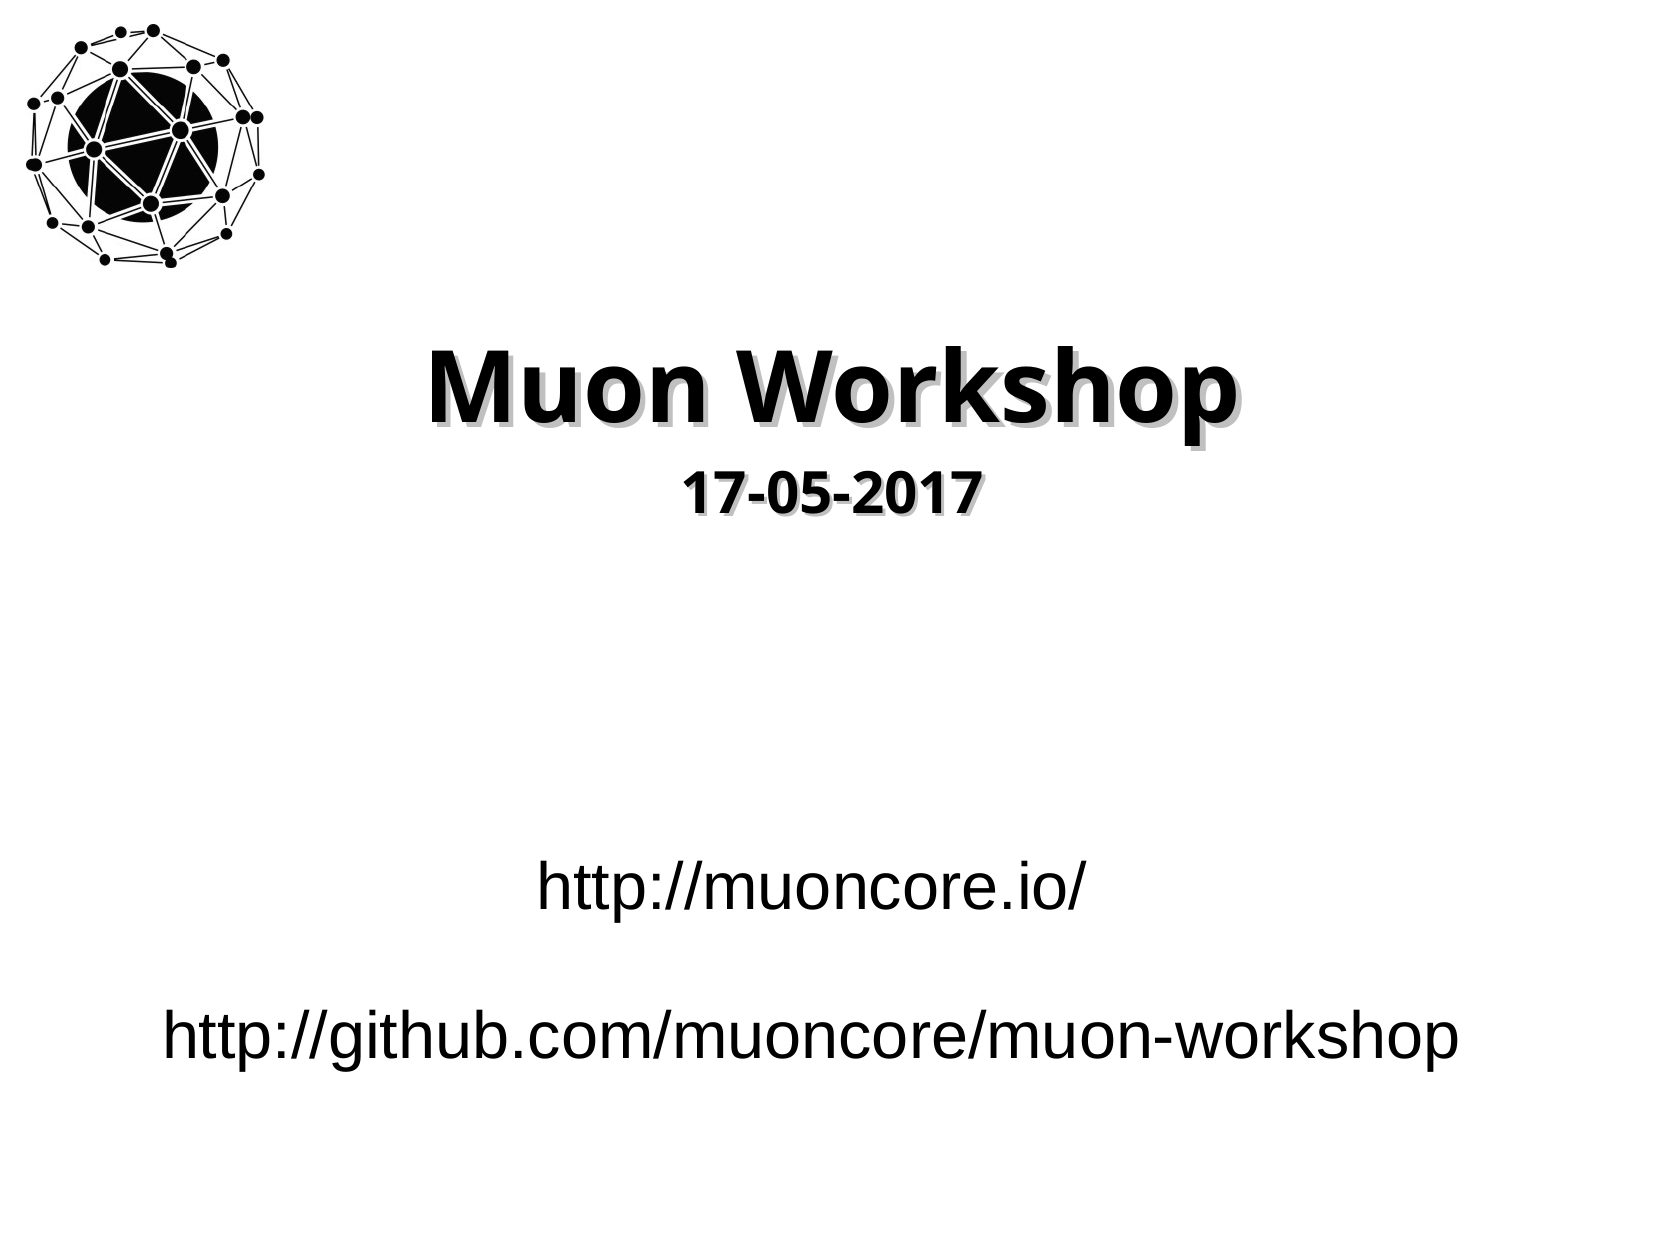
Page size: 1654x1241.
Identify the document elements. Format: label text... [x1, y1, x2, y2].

title Muon Workshop 17-05-2017 [88, 88, 1577, 757]
text_box http://muoncore.io/ http://github.com/muoncore/muon-workshop [88, 841, 1536, 1241]
picture [26, 24, 266, 268]
